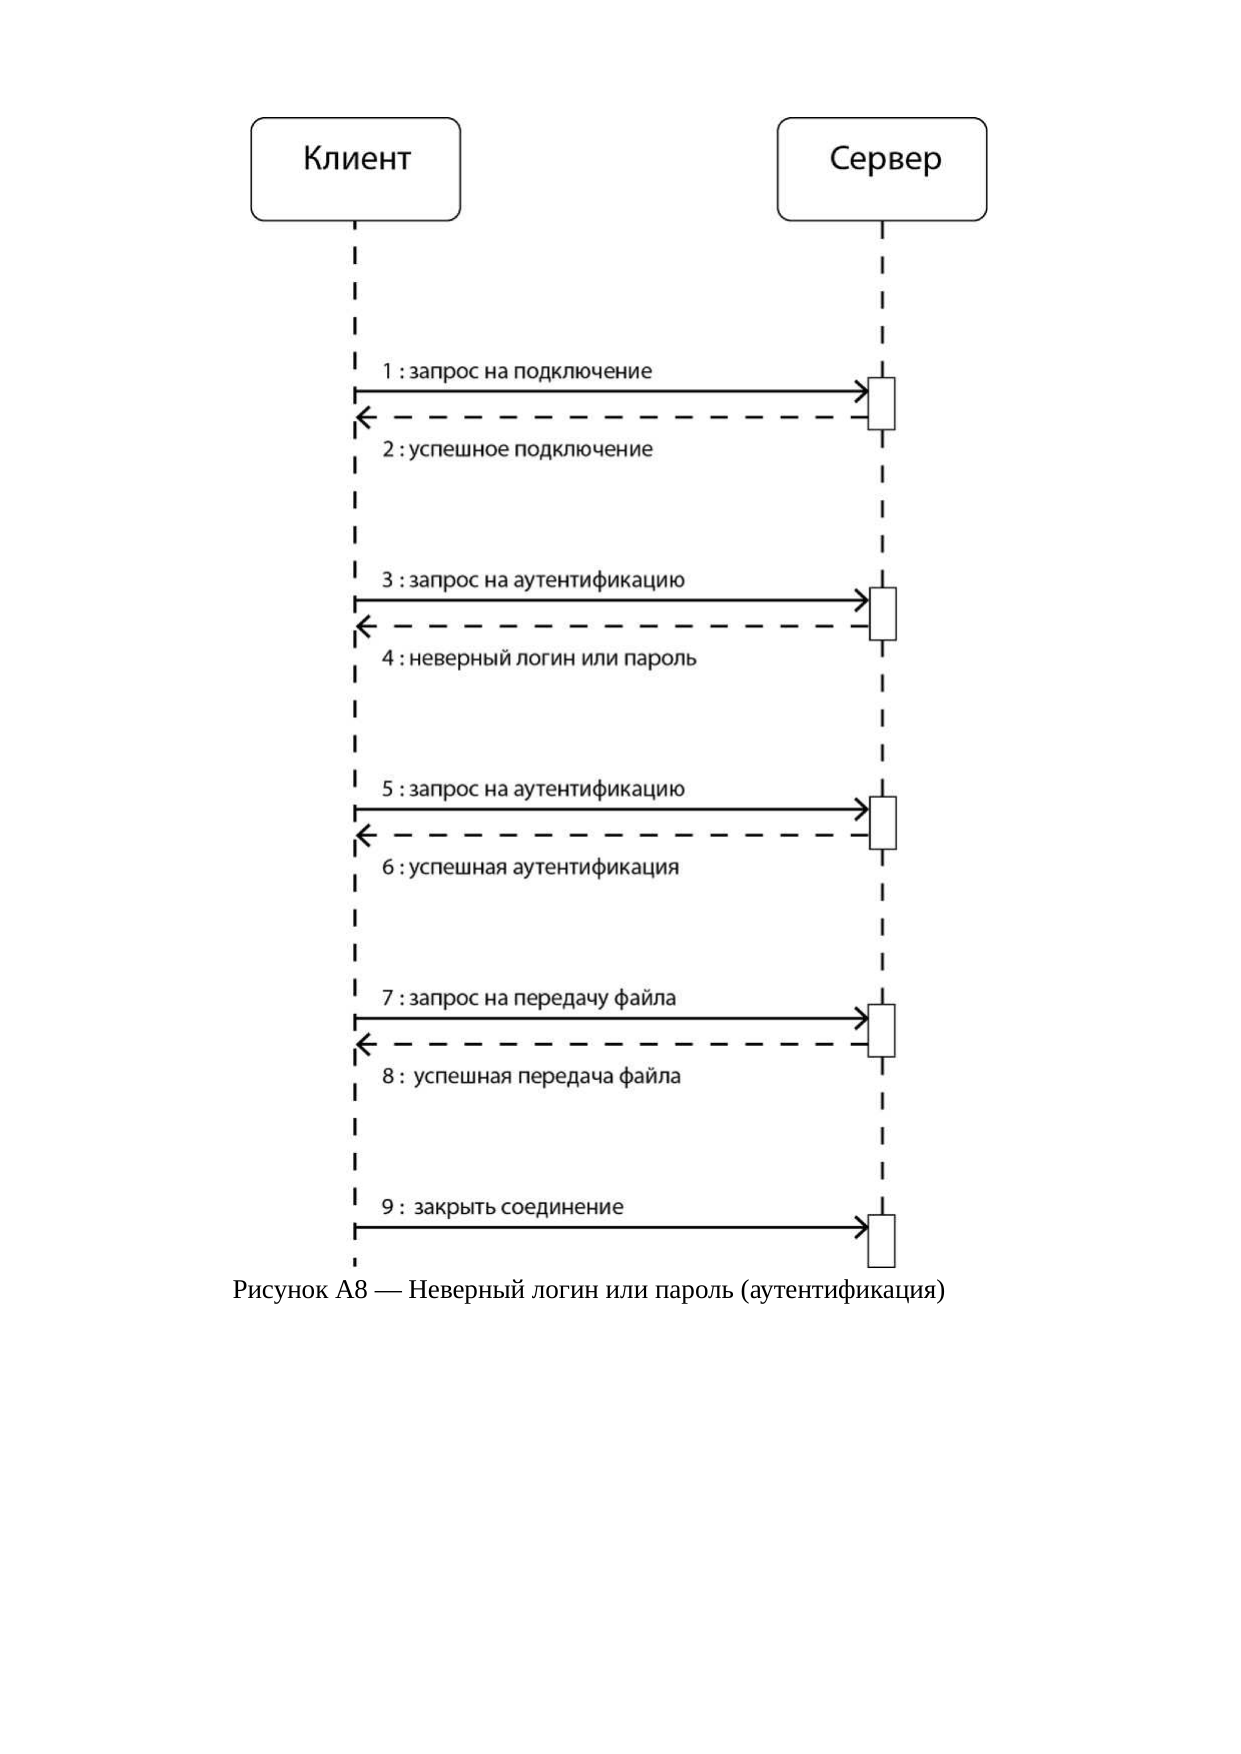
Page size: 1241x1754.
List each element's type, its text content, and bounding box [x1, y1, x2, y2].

text_box Рисунок А8 — Неверный логин или пароль (аутентификация) [233, 1271, 1007, 1305]
picture [250, 117, 988, 1269]
